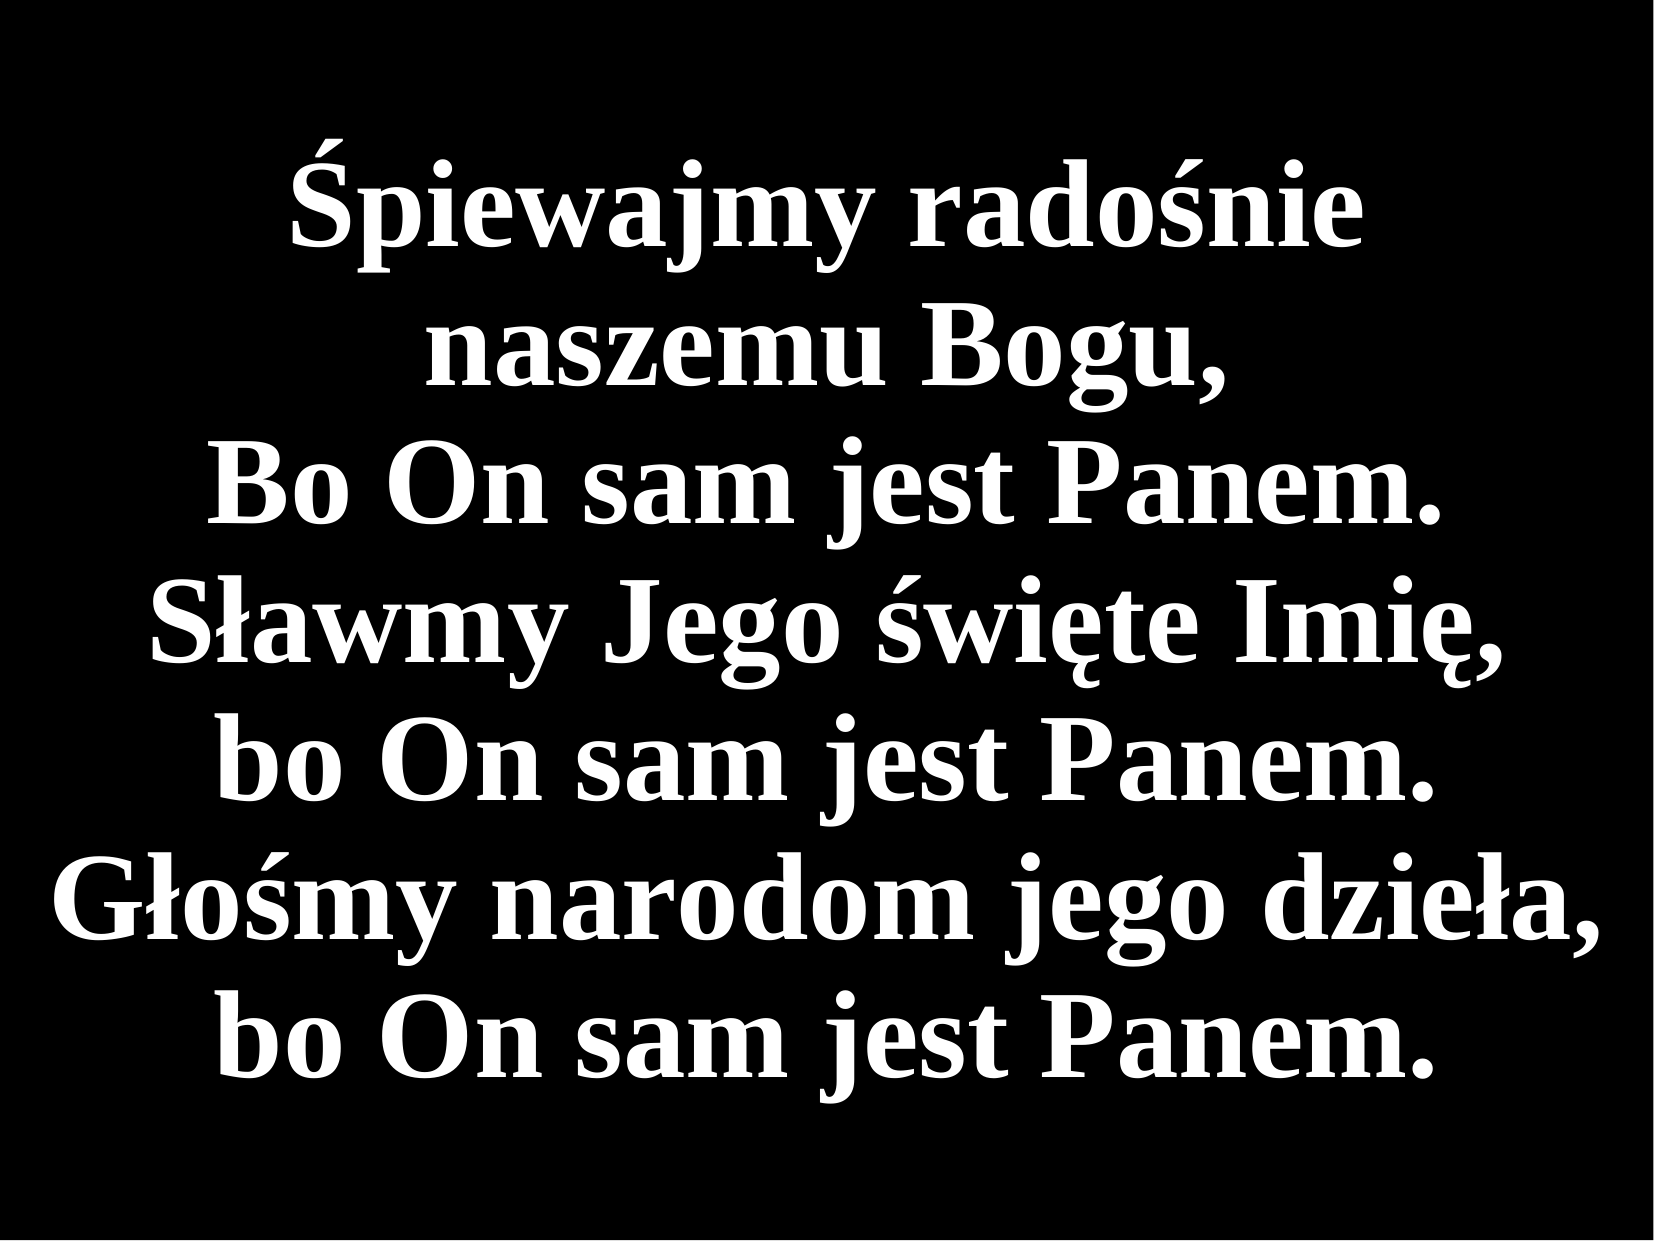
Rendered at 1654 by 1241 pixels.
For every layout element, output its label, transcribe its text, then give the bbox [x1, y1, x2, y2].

title Śpiewajmy radośnie naszemu Bogu, Bo On sam jest Panem. Sławmy Jego święte Imię, bo On sam jest Panem. Głośmy narodom jego dzieła, bo On sam jest Panem. [0, 0, 1654, 1241]
